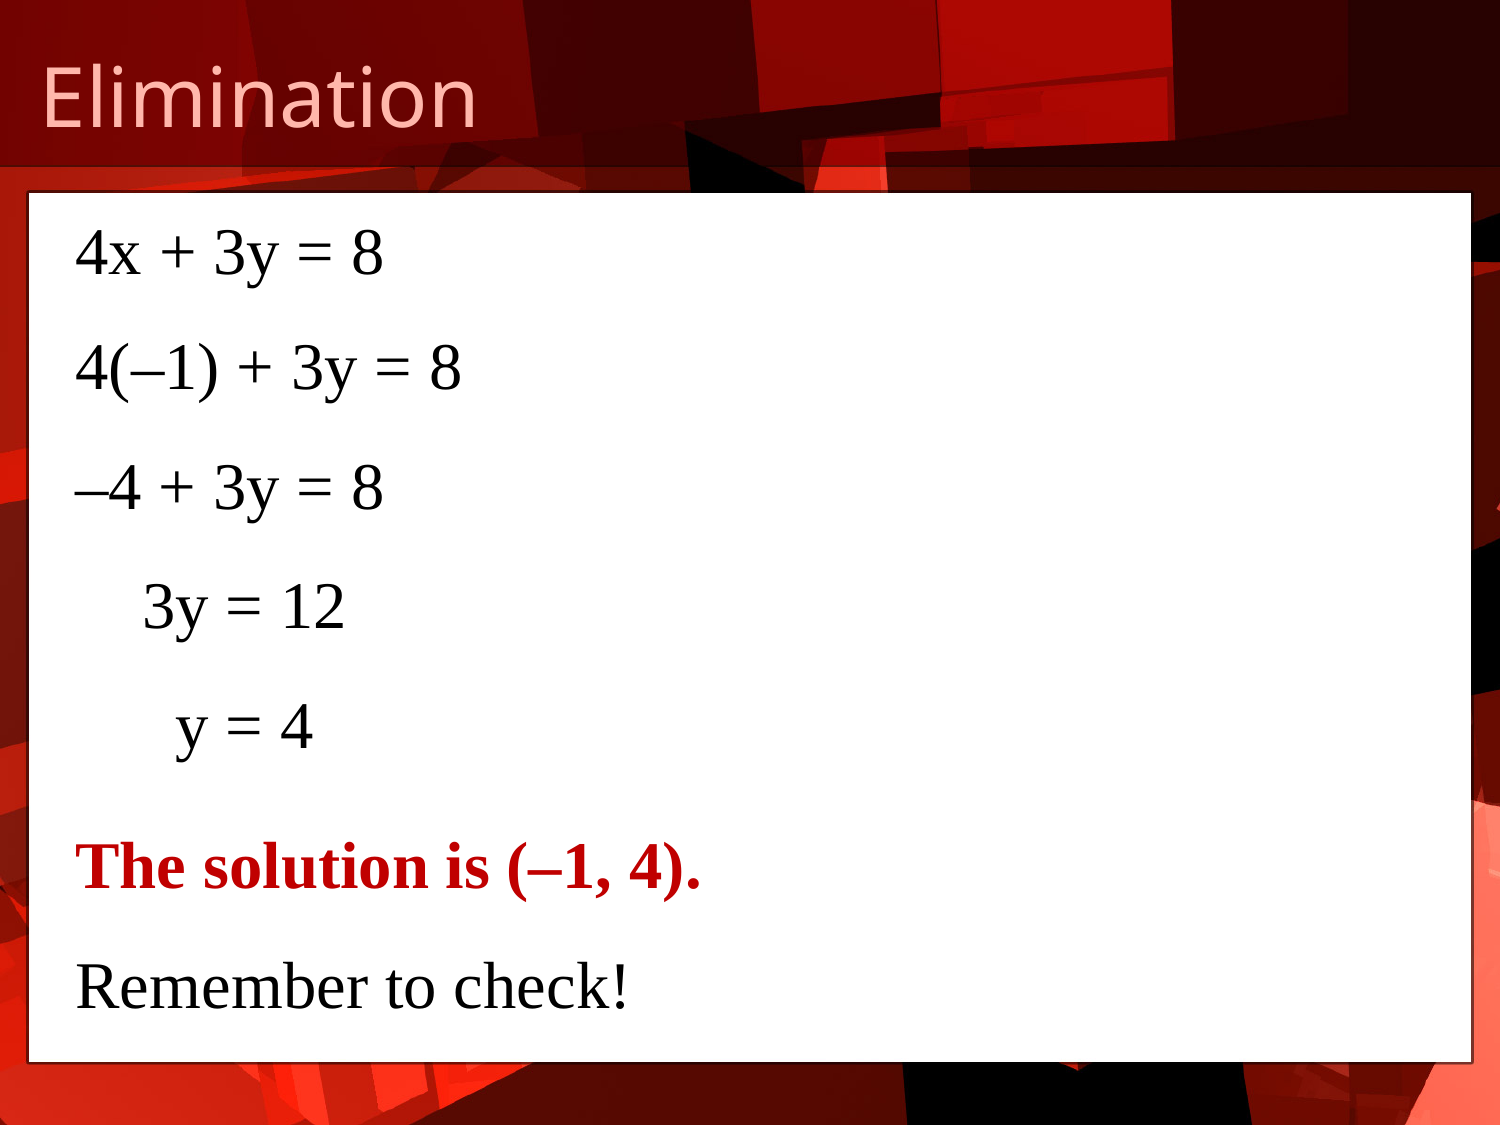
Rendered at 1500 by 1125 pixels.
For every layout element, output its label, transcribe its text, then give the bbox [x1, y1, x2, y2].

text_box 4x + 3y = 8 4(–1) + 3y = 8 –4 + 3y = 8 3y = 12 y = 4 The solution is (–1, 4). Remember to check! [60, 199, 1438, 1030]
picture [0, 0, 1500, 1125]
title Elimination [24, 36, 1326, 152]
